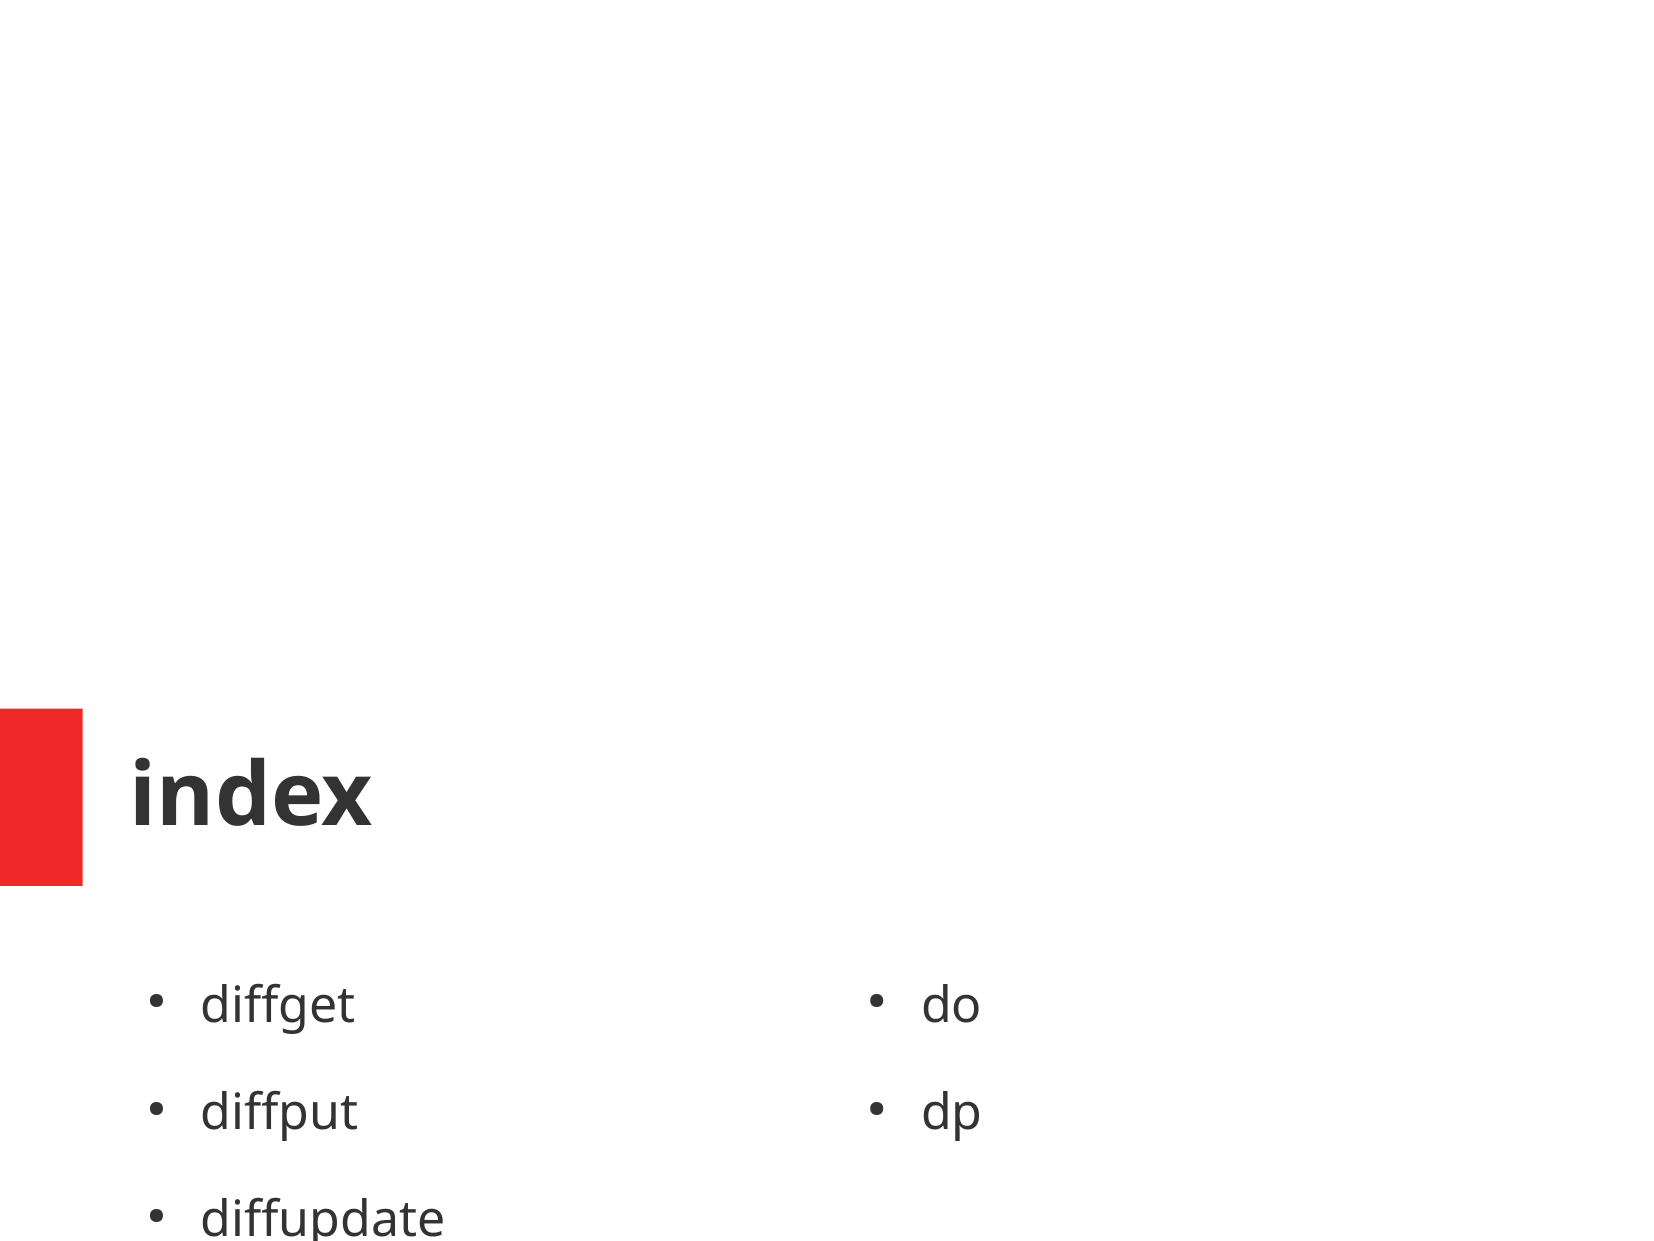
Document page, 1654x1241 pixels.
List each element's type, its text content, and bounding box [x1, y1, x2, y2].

list diffget diffput diffupdate [129, 968, 816, 1241]
title index [129, 673, 1536, 910]
list do dp [850, 968, 1537, 1241]
